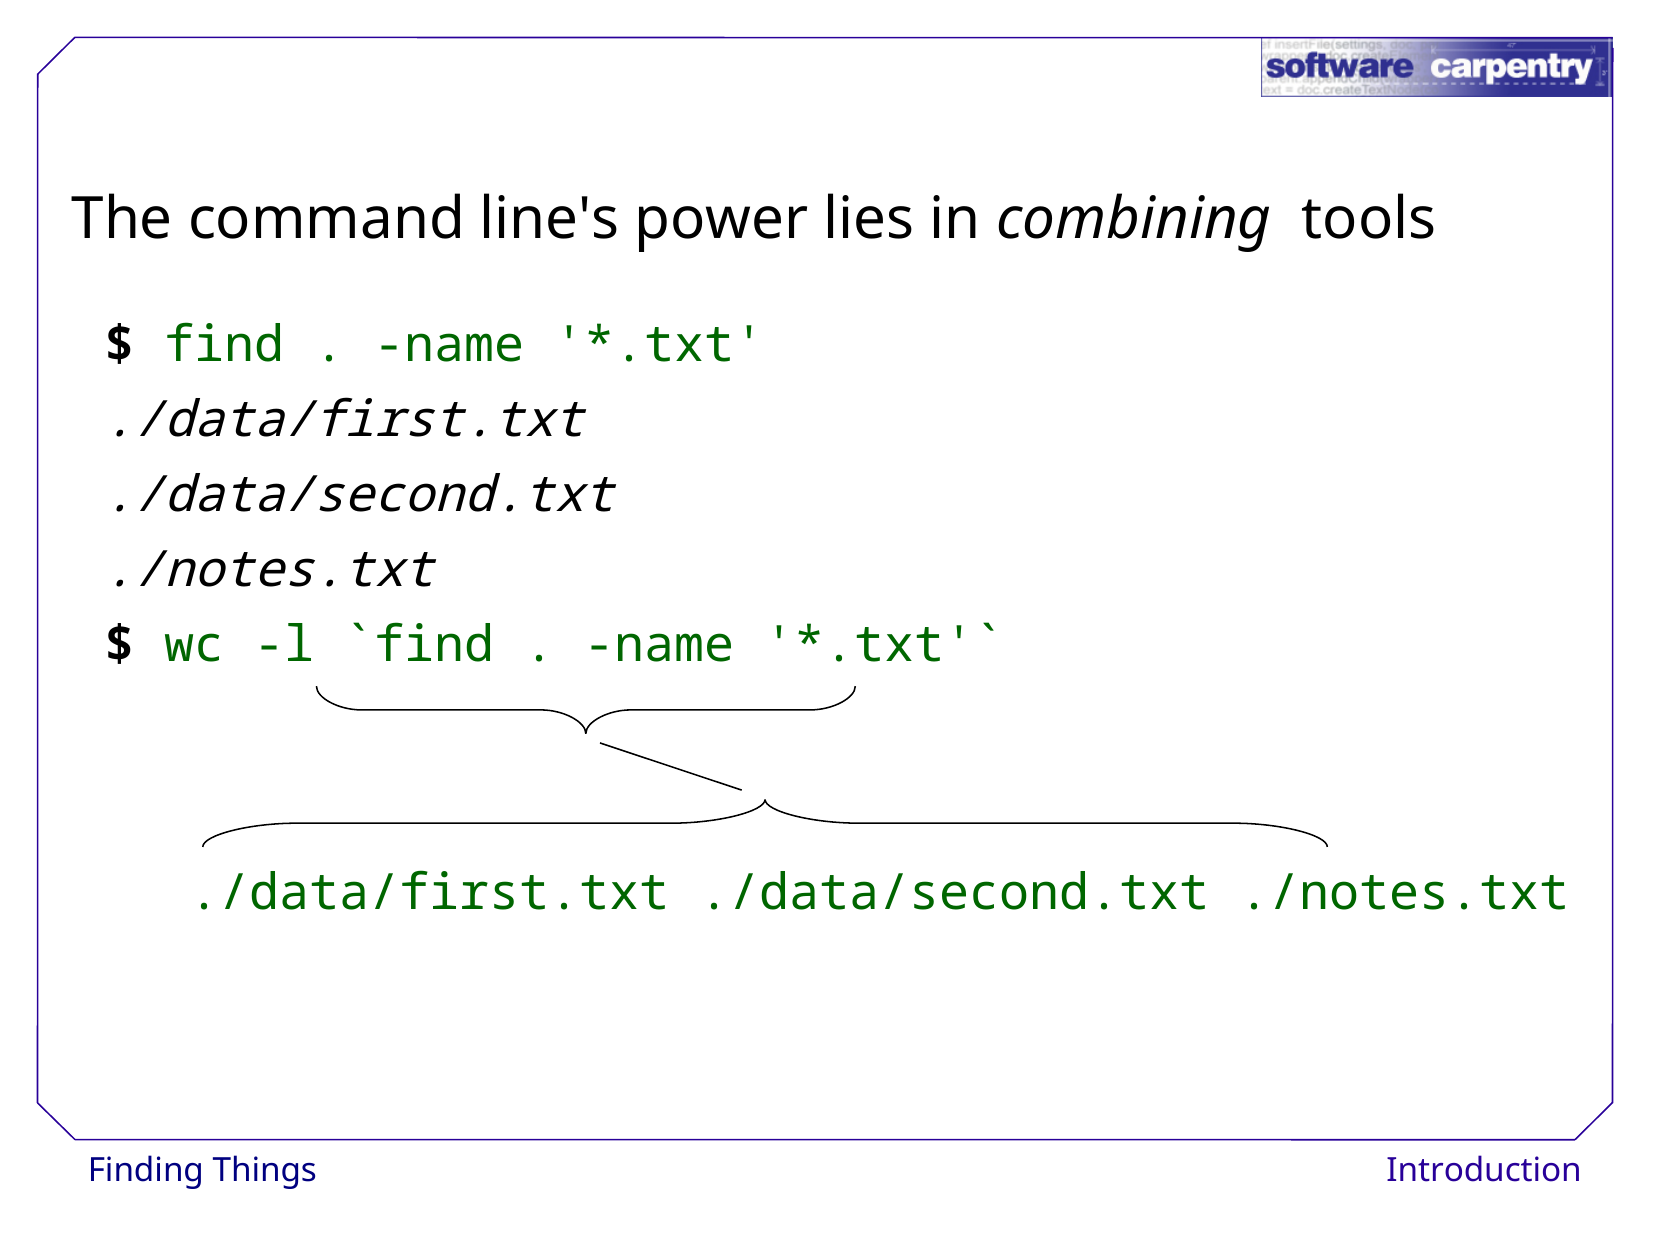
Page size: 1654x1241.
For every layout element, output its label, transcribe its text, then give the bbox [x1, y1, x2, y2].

text_box $ find . -name '*.txt' ./data/first.txt ./data/second.txt ./notes.txt $ wc -l `find . -name '*.txt'` [89, 289, 1512, 1046]
text_box ./data/first.txt ./data/second.txt ./notes.txt [174, 837, 1366, 942]
text_box The command line's power lies in combining tools [56, 138, 1602, 259]
picture [1261, 39, 1613, 97]
